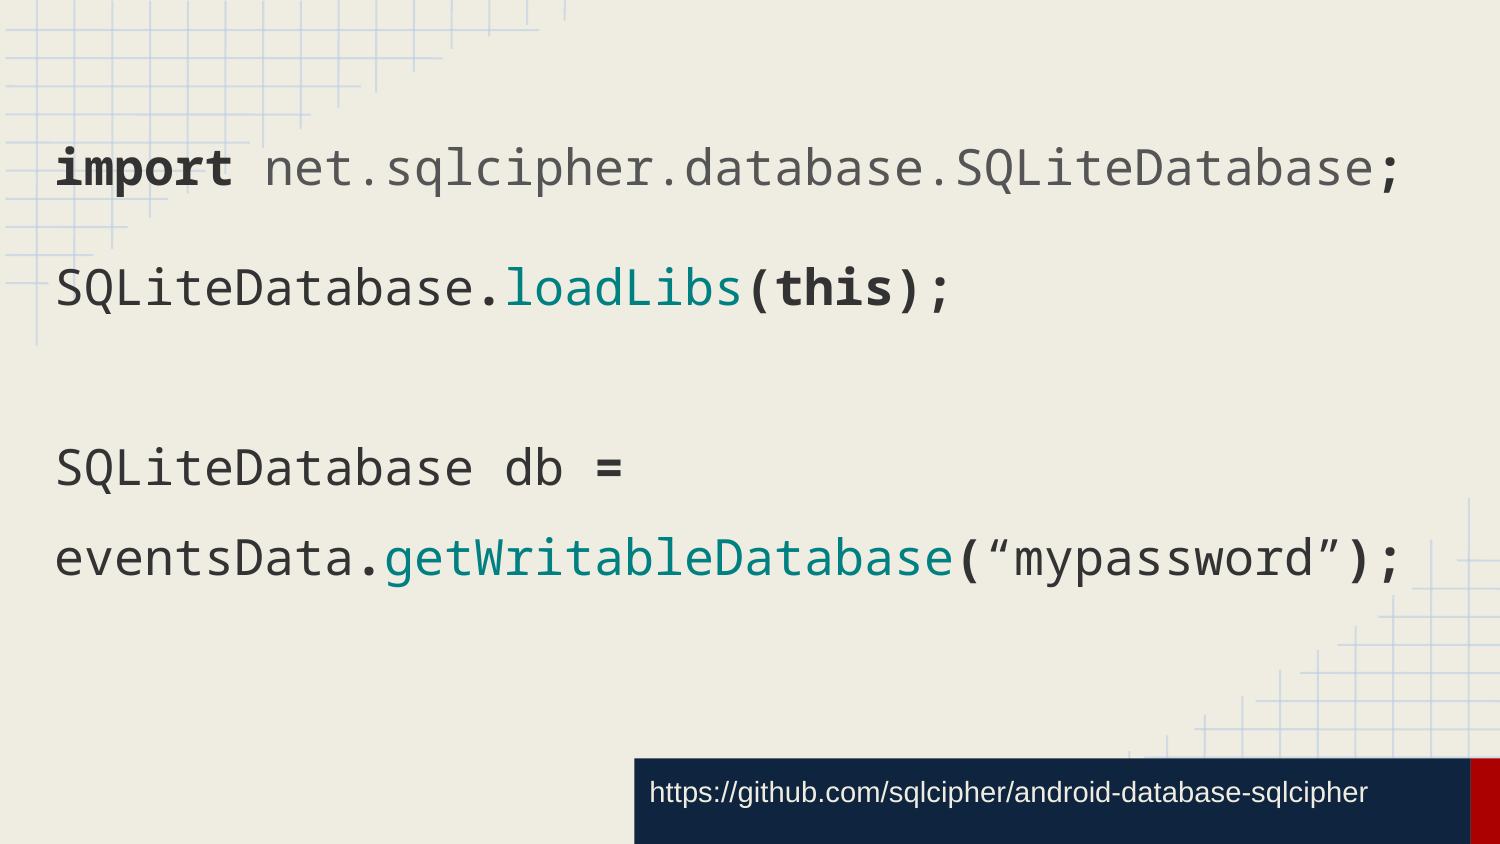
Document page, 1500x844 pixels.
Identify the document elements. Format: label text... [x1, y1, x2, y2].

list https://github.com/sqlcipher/android-database-sqlcipher [634, 758, 1471, 844]
text_box import net.sqlcipher.database.SQLiteDatabase; SQLiteDatabase.loadLibs(this); SQLiteDatabase db = eventsData.getWritableDatabase(“mypassword”); [39, 30, 1471, 727]
